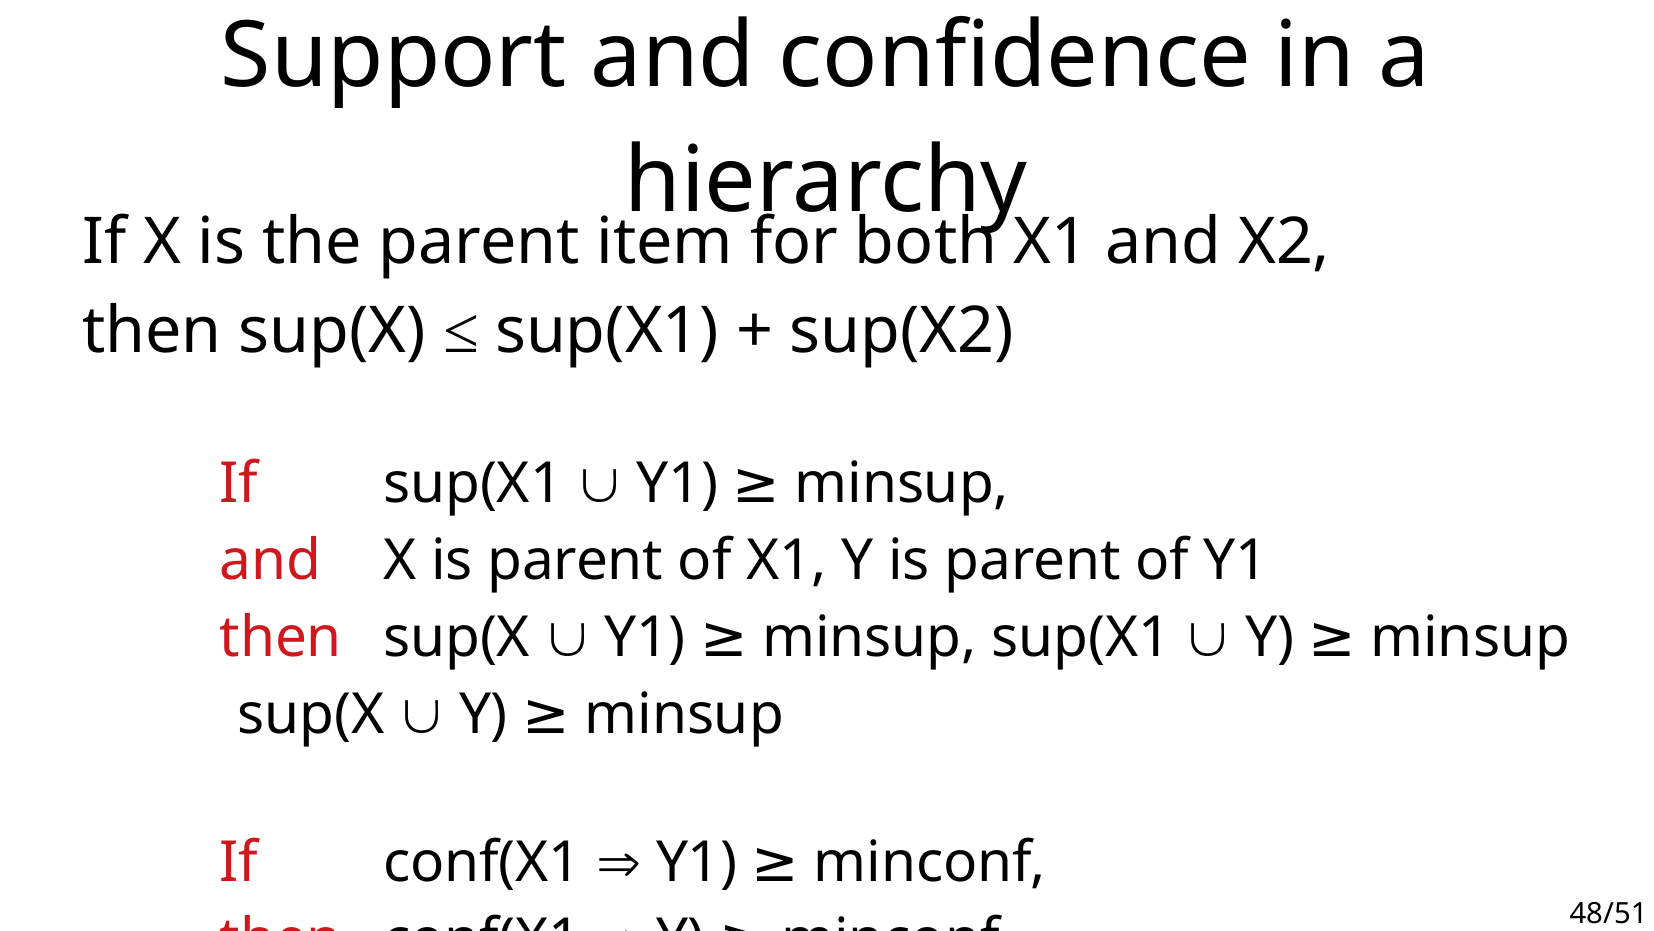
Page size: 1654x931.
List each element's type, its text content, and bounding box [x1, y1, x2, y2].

list If X is the parent item for both X1 and X2, then sup(X) ≤ sup(X1) + sup(X2) If sup(X1  Y1) ≥ minsup, and X is parent of X1, Y is parent of Y1 then sup(X  Y1) ≥ minsup, sup(X1  Y) ≥ minsup sup(X  Y) ≥ minsup If conf(X1  Y1) ≥ minconf, then conf(X1  Y) ≥ minconf [67, 187, 1615, 931]
title Support and confidence in a hierarchy [8, 1, 1644, 226]
